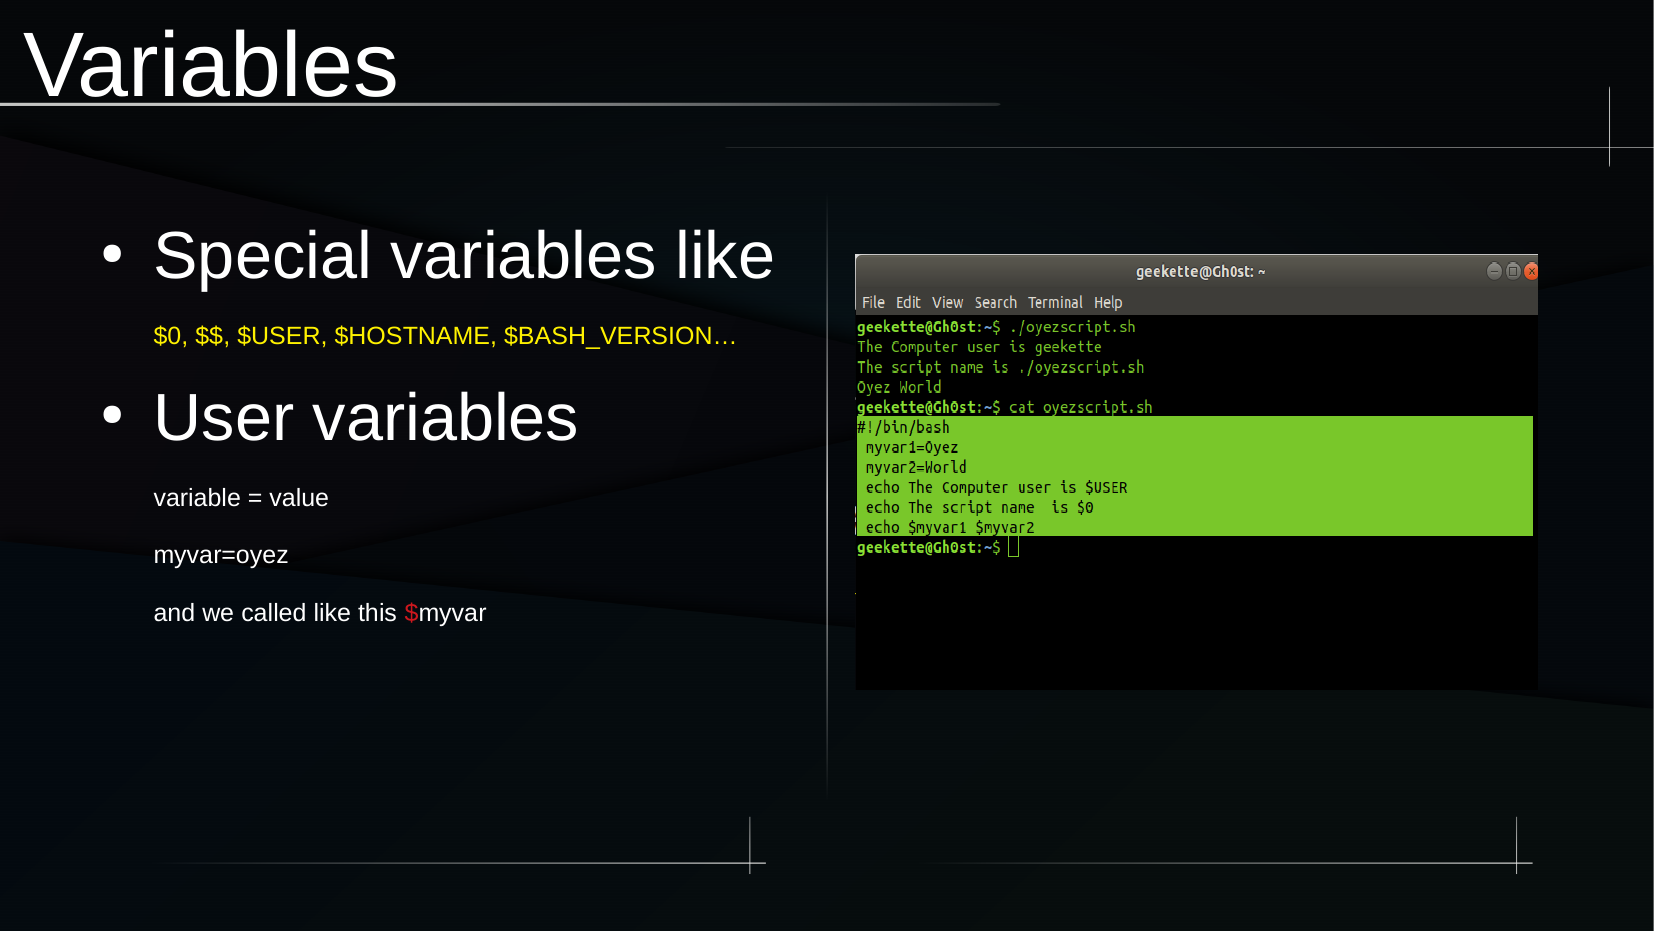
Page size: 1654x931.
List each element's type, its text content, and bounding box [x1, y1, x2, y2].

title Variables [23, 11, 1589, 119]
list Special variables like $0, $$, $USER, $HOSTNAME, $BASH_VERSION… User variables variable = value myvar=oyez and we called like this $myvar [82, 217, 809, 758]
picture [0, 0, 1654, 931]
